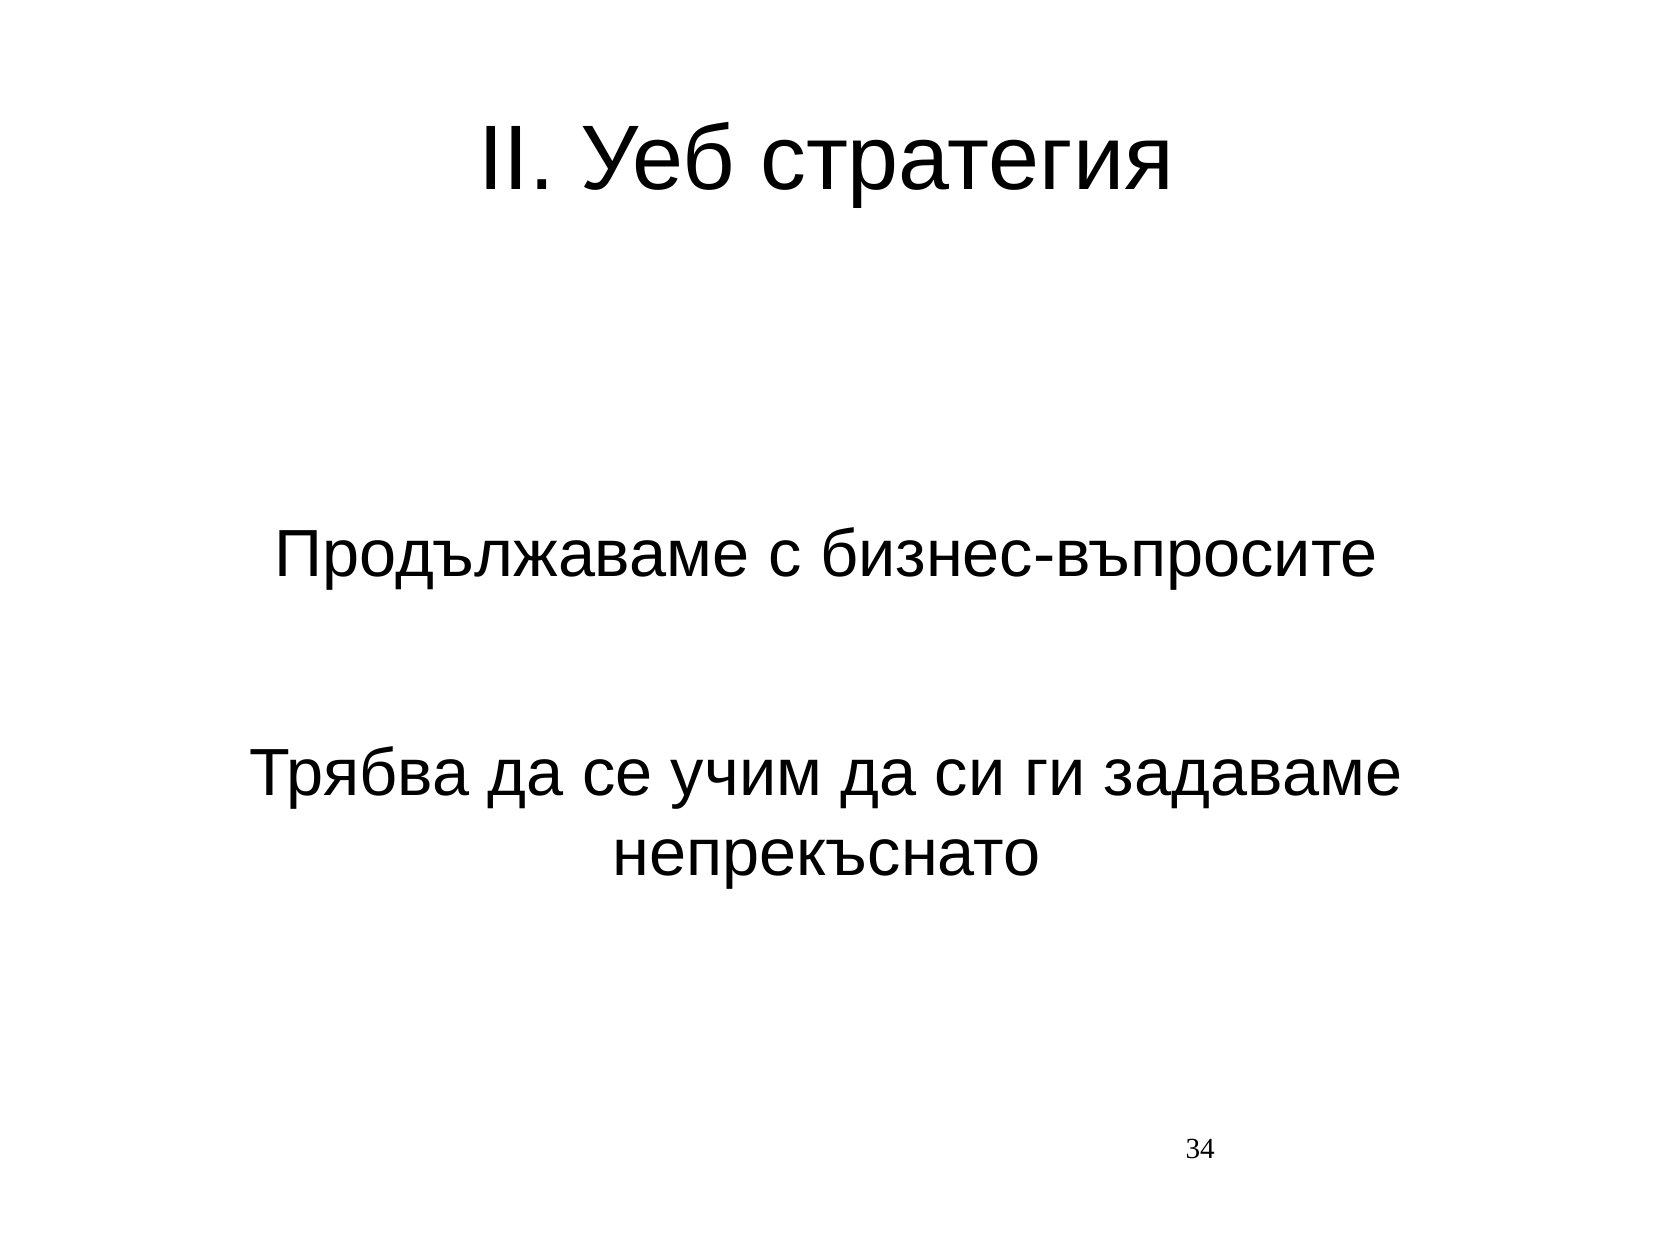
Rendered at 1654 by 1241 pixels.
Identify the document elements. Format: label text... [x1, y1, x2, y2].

subtitle Продължаваме с бизнес-въпросите Трябва да се учим да си ги задаваме непрекъснато [82, 290, 1571, 1109]
title II. Уеб стратегия [82, 49, 1571, 257]
text_box [1185, 1129, 1571, 1216]
